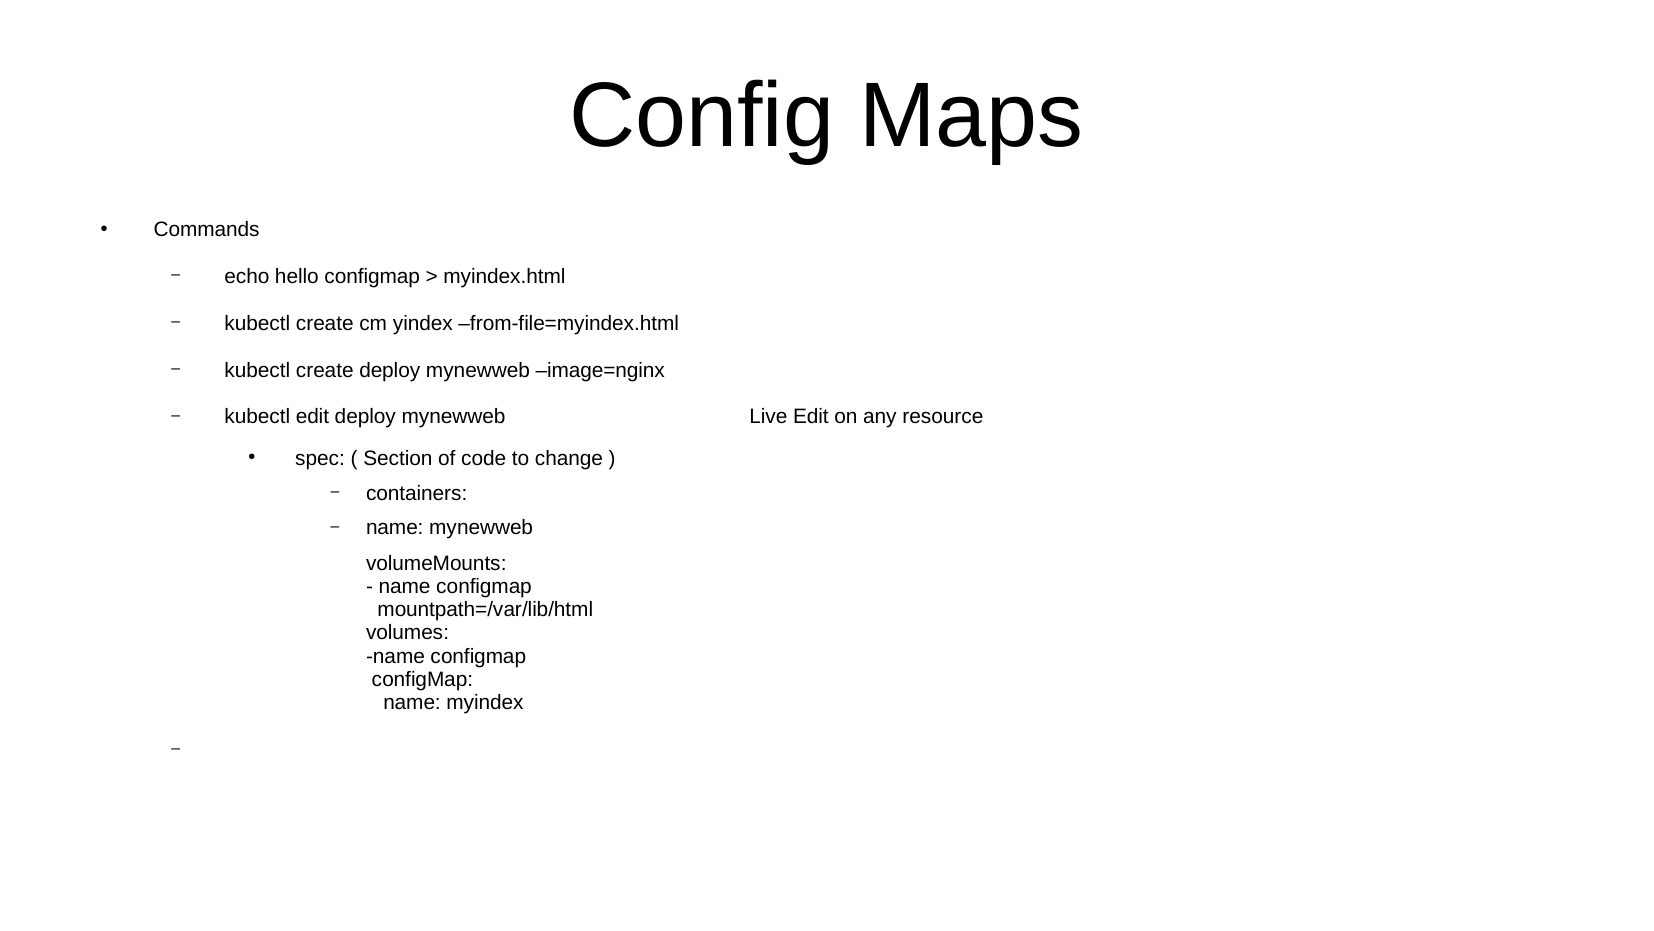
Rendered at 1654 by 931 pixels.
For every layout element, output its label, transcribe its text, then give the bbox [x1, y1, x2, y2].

title Config Maps [82, 37, 1571, 193]
list Commands echo hello configmap > myindex.html kubectl create cm yindex –from-file=myindex.html kubectl create deploy mynewweb –image=nginx kubectl edit deploy mynewweb Live Edit on any resource spec: ( Section of code to change ) containers: name: mynewweb volumeMounts: - name configmap mountpath=/var/lib/html volumes: -name configmap configMap: name: myindex [82, 217, 1613, 901]
